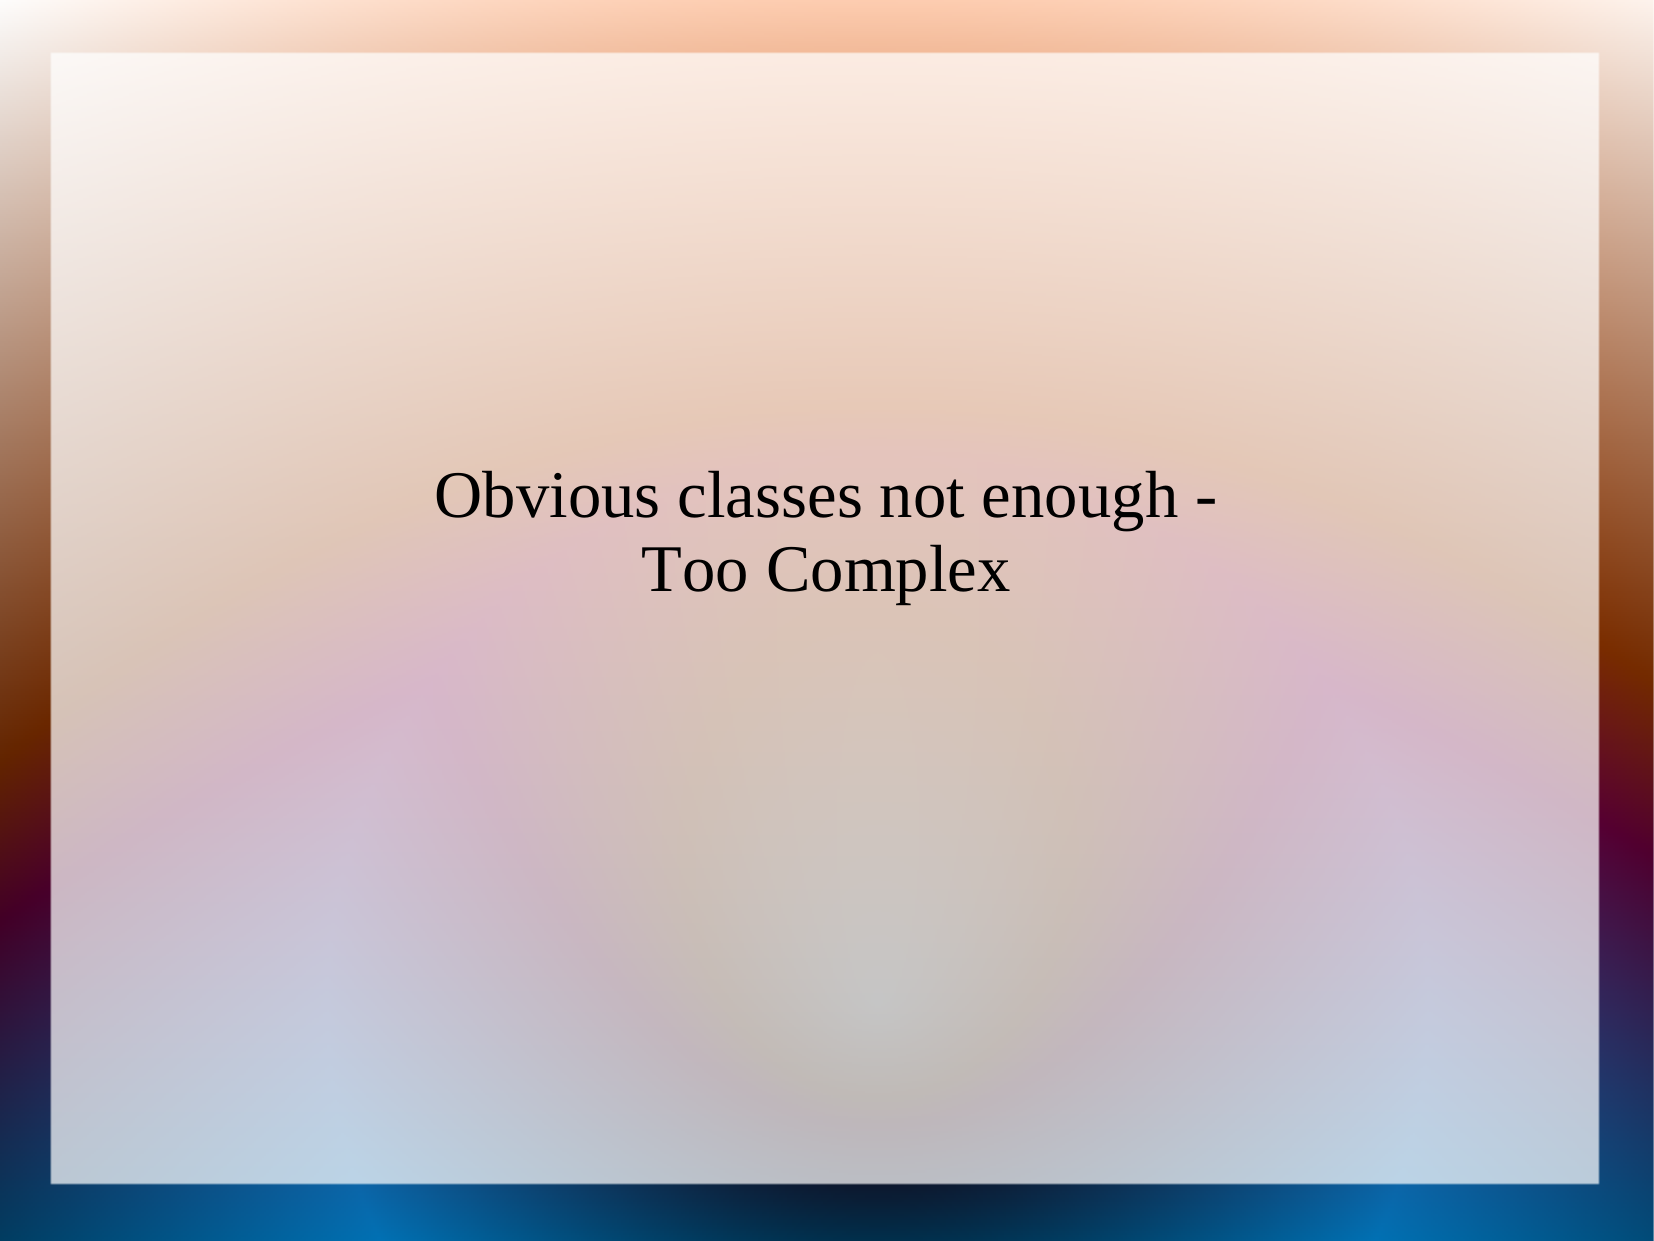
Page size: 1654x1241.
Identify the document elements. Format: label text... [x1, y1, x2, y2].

picture [0, 0, 1654, 1241]
subtitle Obvious classes not enough - Too Complex [82, 55, 1571, 1010]
